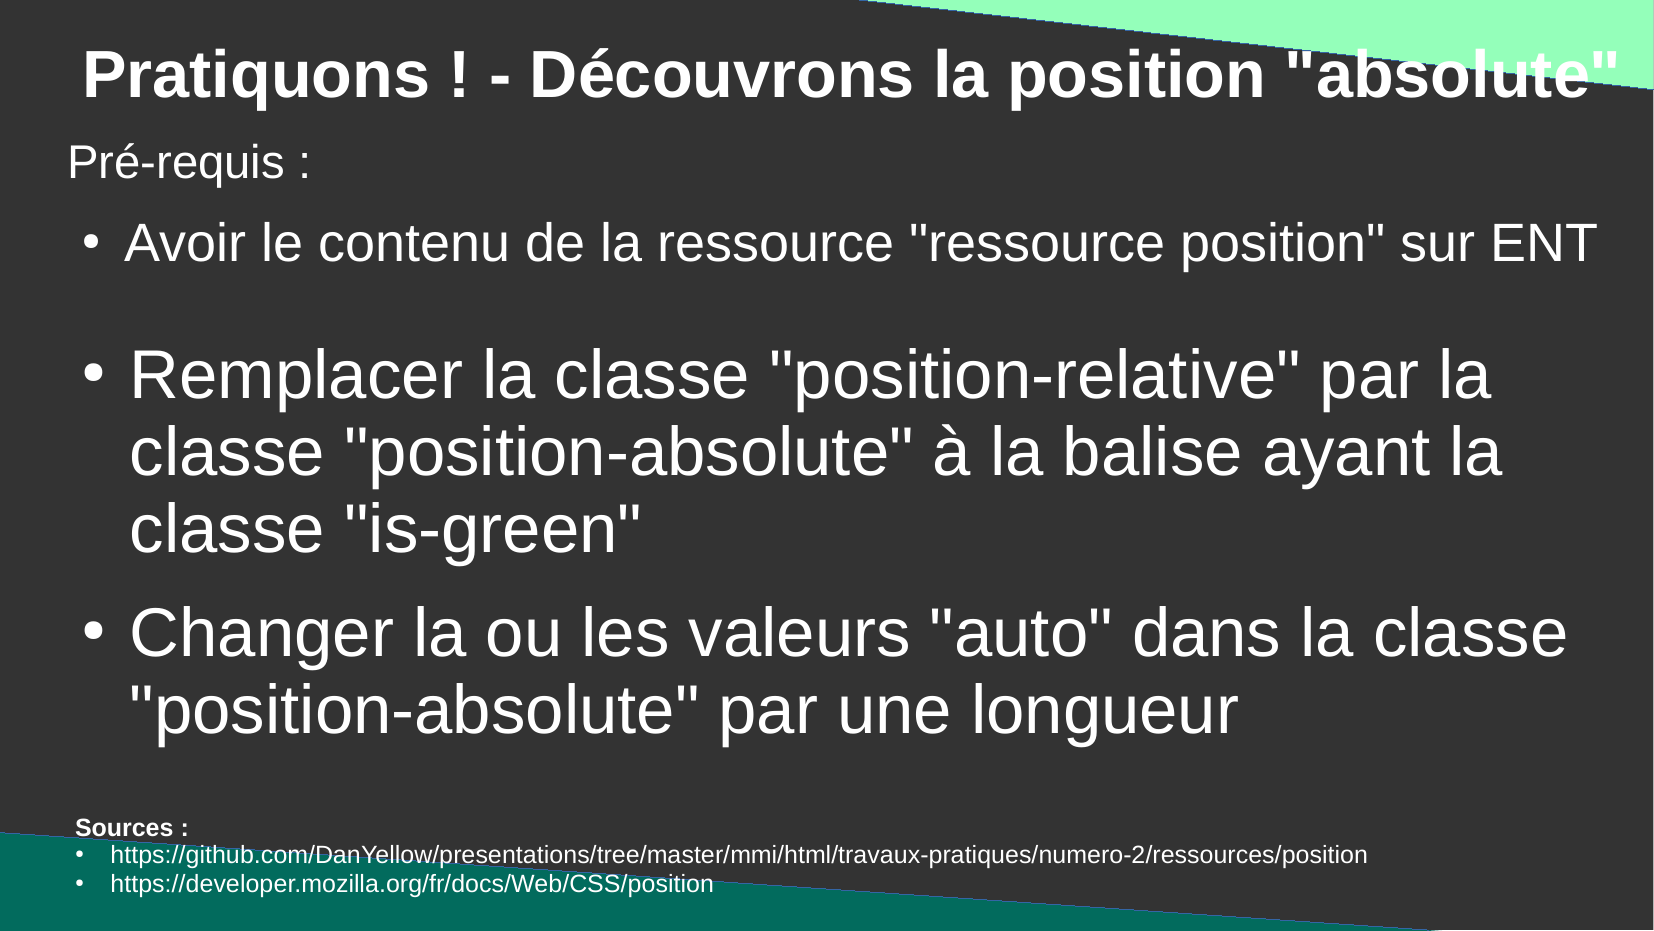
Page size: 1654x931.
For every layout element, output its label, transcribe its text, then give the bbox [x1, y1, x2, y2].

list Remplacer la classe "position-relative" par la classe "position-absolute" à la balise ayant la classe "is-green" Changer la ou les valeurs "auto" dans la classe "position-absolute" par une longueur [64, 335, 1589, 753]
title Pratiquons ! - Découvrons la position "absolute" [82, 37, 1630, 150]
list Pré-requis : Avoir le contenu de la ressource "ressource position" sur ENT [67, 135, 1607, 293]
text_box [859, 0, 1654, 90]
text_box Sources : https://github.com/DanYellow/presentations/tree/master/mmi/html/travaux-pratiques/numero-2/ressources/position https://developer.mozilla.org/fr/docs/Web/CSS/position [60, 805, 1546, 931]
